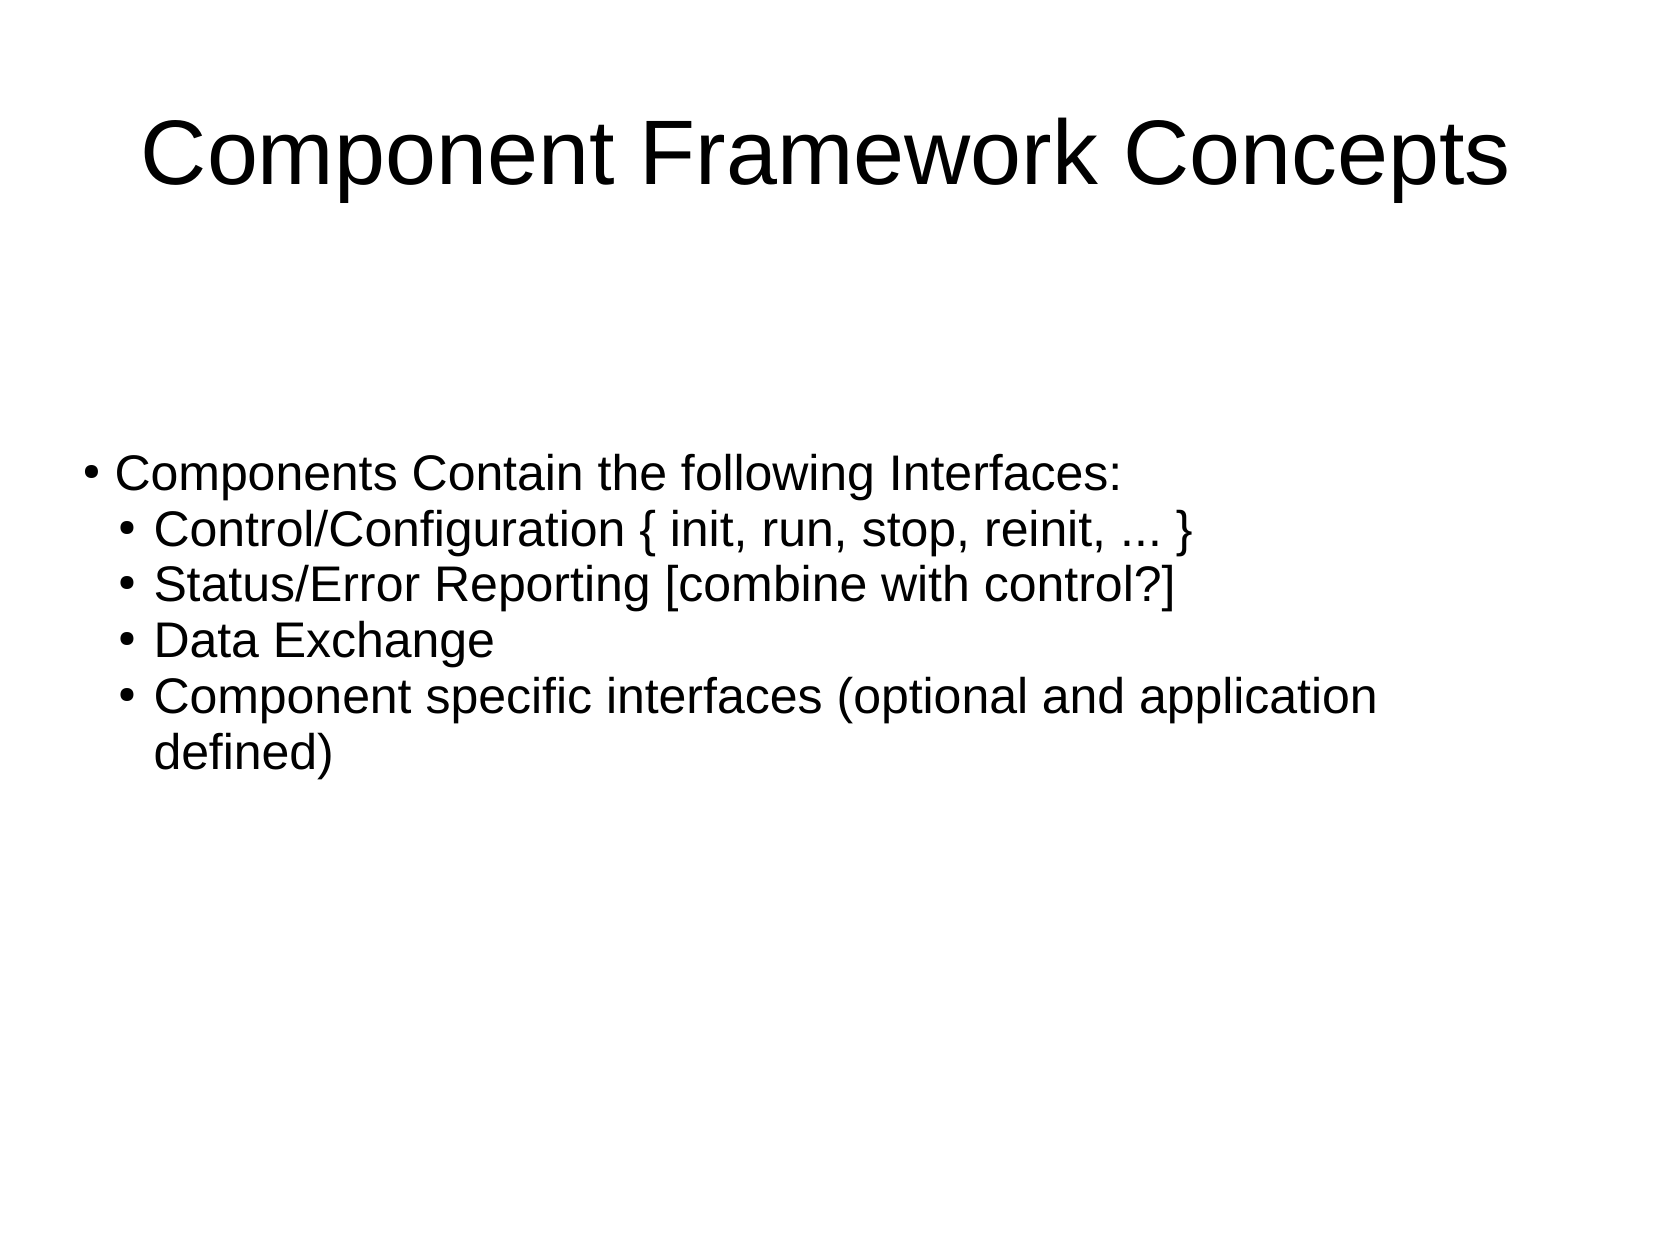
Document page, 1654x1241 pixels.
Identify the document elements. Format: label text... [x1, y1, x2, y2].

subtitle Components Contain the following Interfaces: Control/Configuration { init, run, stop, reinit, ... } Status/Error Reporting [combine with control?] Data Exchange Component specific interfaces (optional and application defined) [82, 290, 1571, 1010]
title Component Framework Concepts [82, 49, 1571, 257]
